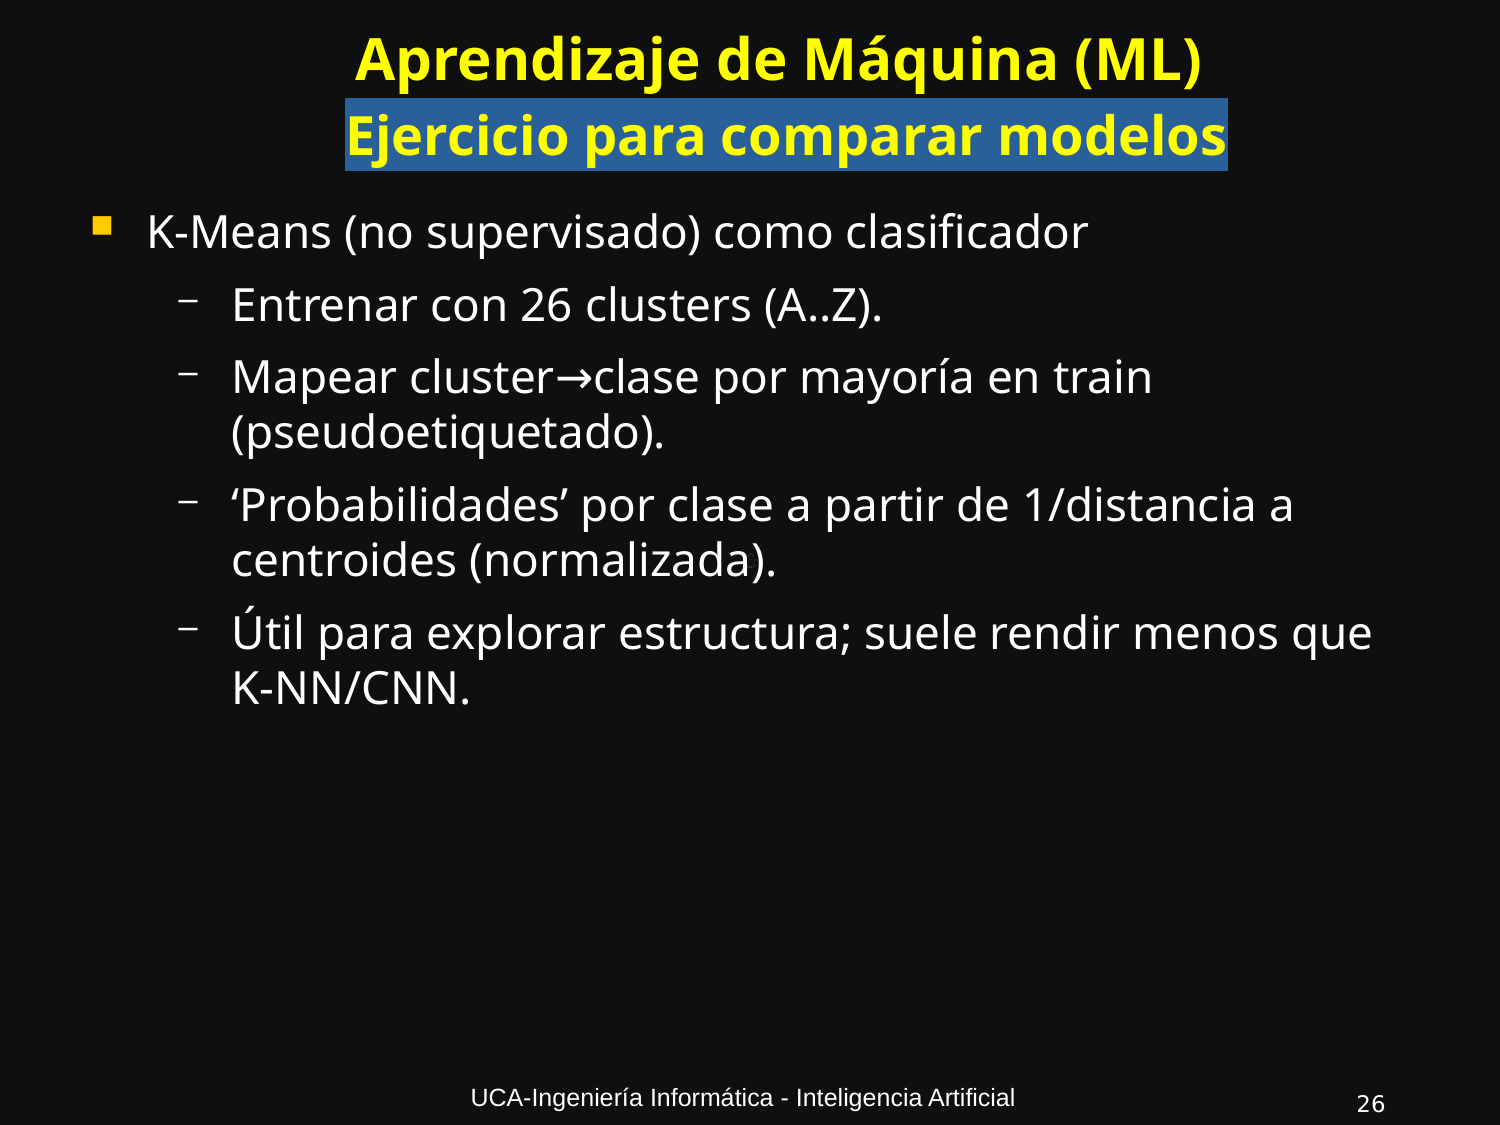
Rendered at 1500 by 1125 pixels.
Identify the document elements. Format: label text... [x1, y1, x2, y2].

title Aprendizaje de Máquina (ML) Ejercicio para comparar modelos [75, 38, 1463, 152]
text_box K-Means (no supervisado) como clasificador Entrenar con 26 clusters (A..Z). Mapear cluster→clase por mayoría en train (pseudoetiquetado). ‘Probabilidades’ por clase a partir de 1/distancia a centroides (normalizada). Útil para explorar estructura; suele rendir menos que K-NN/CNN. [75, 195, 1426, 1051]
